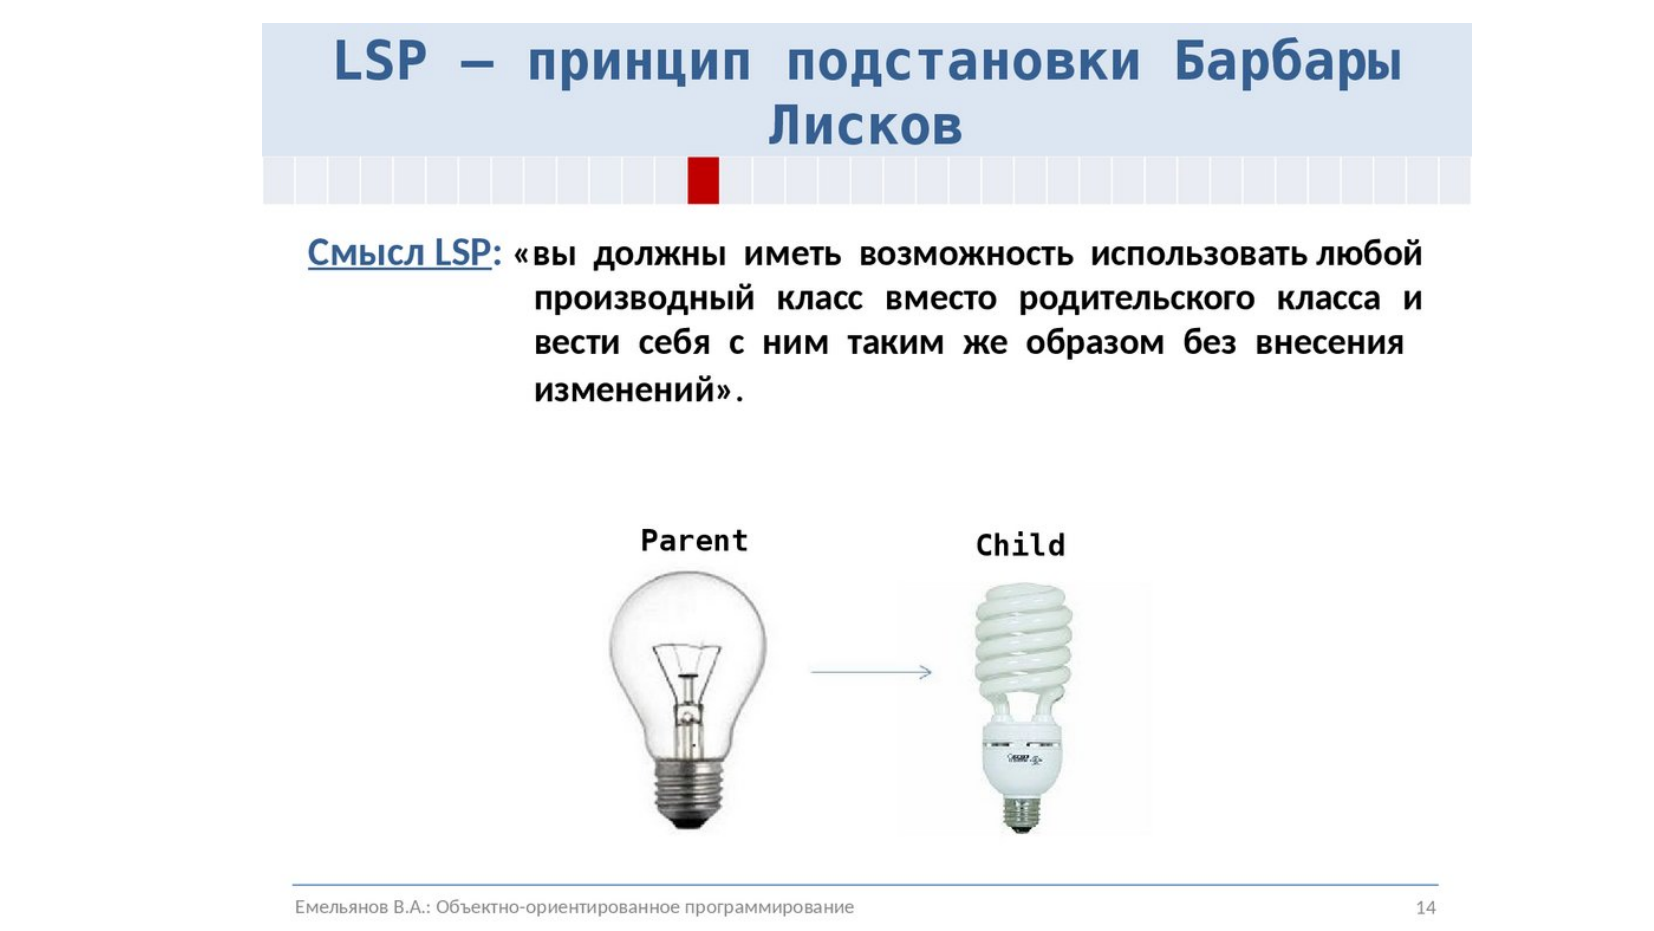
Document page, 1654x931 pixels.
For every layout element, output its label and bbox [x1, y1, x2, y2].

picture [262, 23, 1472, 931]
